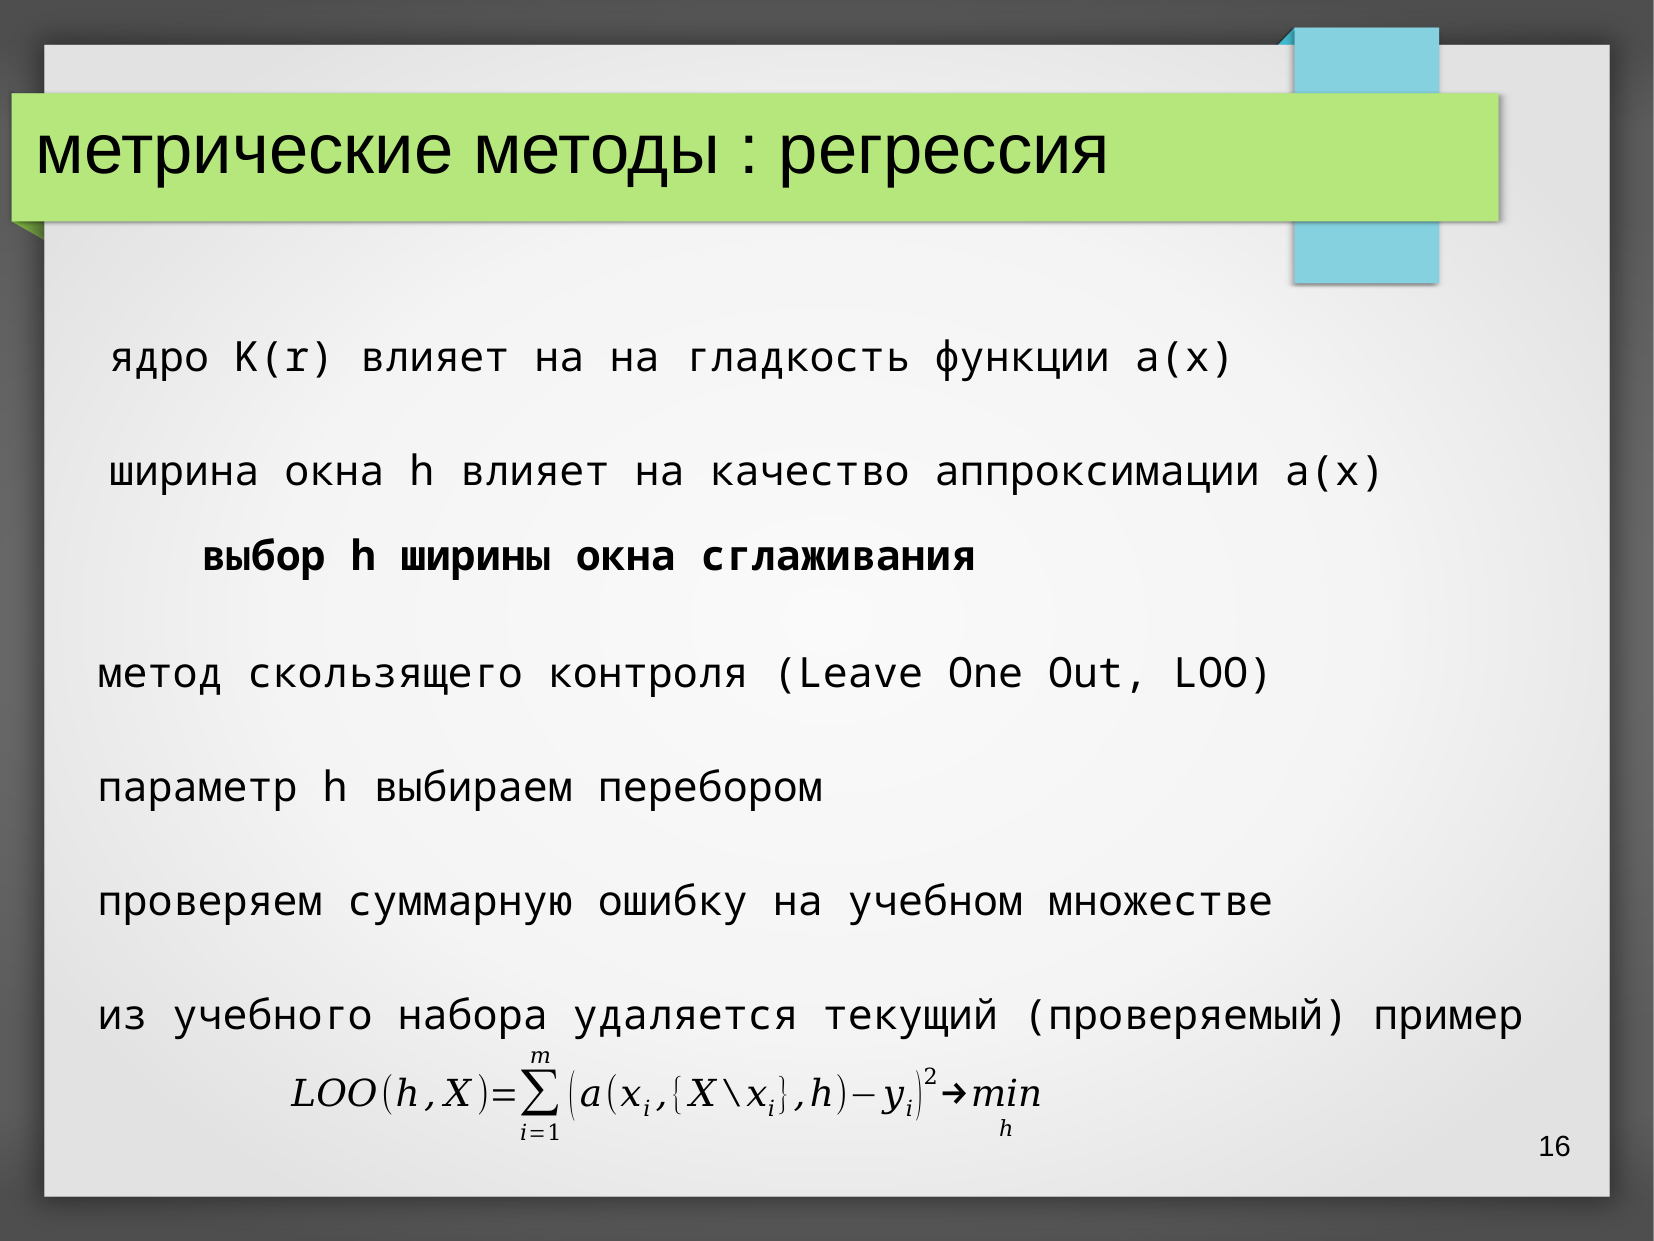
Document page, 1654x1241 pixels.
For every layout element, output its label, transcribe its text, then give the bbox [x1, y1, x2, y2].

text_box ядро K(r) влияет на на гладкость функции a(x) ширина окна h влияет на качество аппроксимации a(x) [94, 318, 1571, 497]
text_box метод скользящего контроля (Leave One Out, LOO) параметр h выбираем перебором проверяем суммарную ошибку на учебном множестве из учебного набора удаляется текущий (проверяемый) пример [82, 635, 1560, 1028]
picture [0, 0, 1654, 1241]
subtitle выбор h ширины окна сглаживания [200, 530, 1158, 579]
chart [283, 1041, 1049, 1146]
title метрические методы : регрессия [35, 108, 1170, 190]
